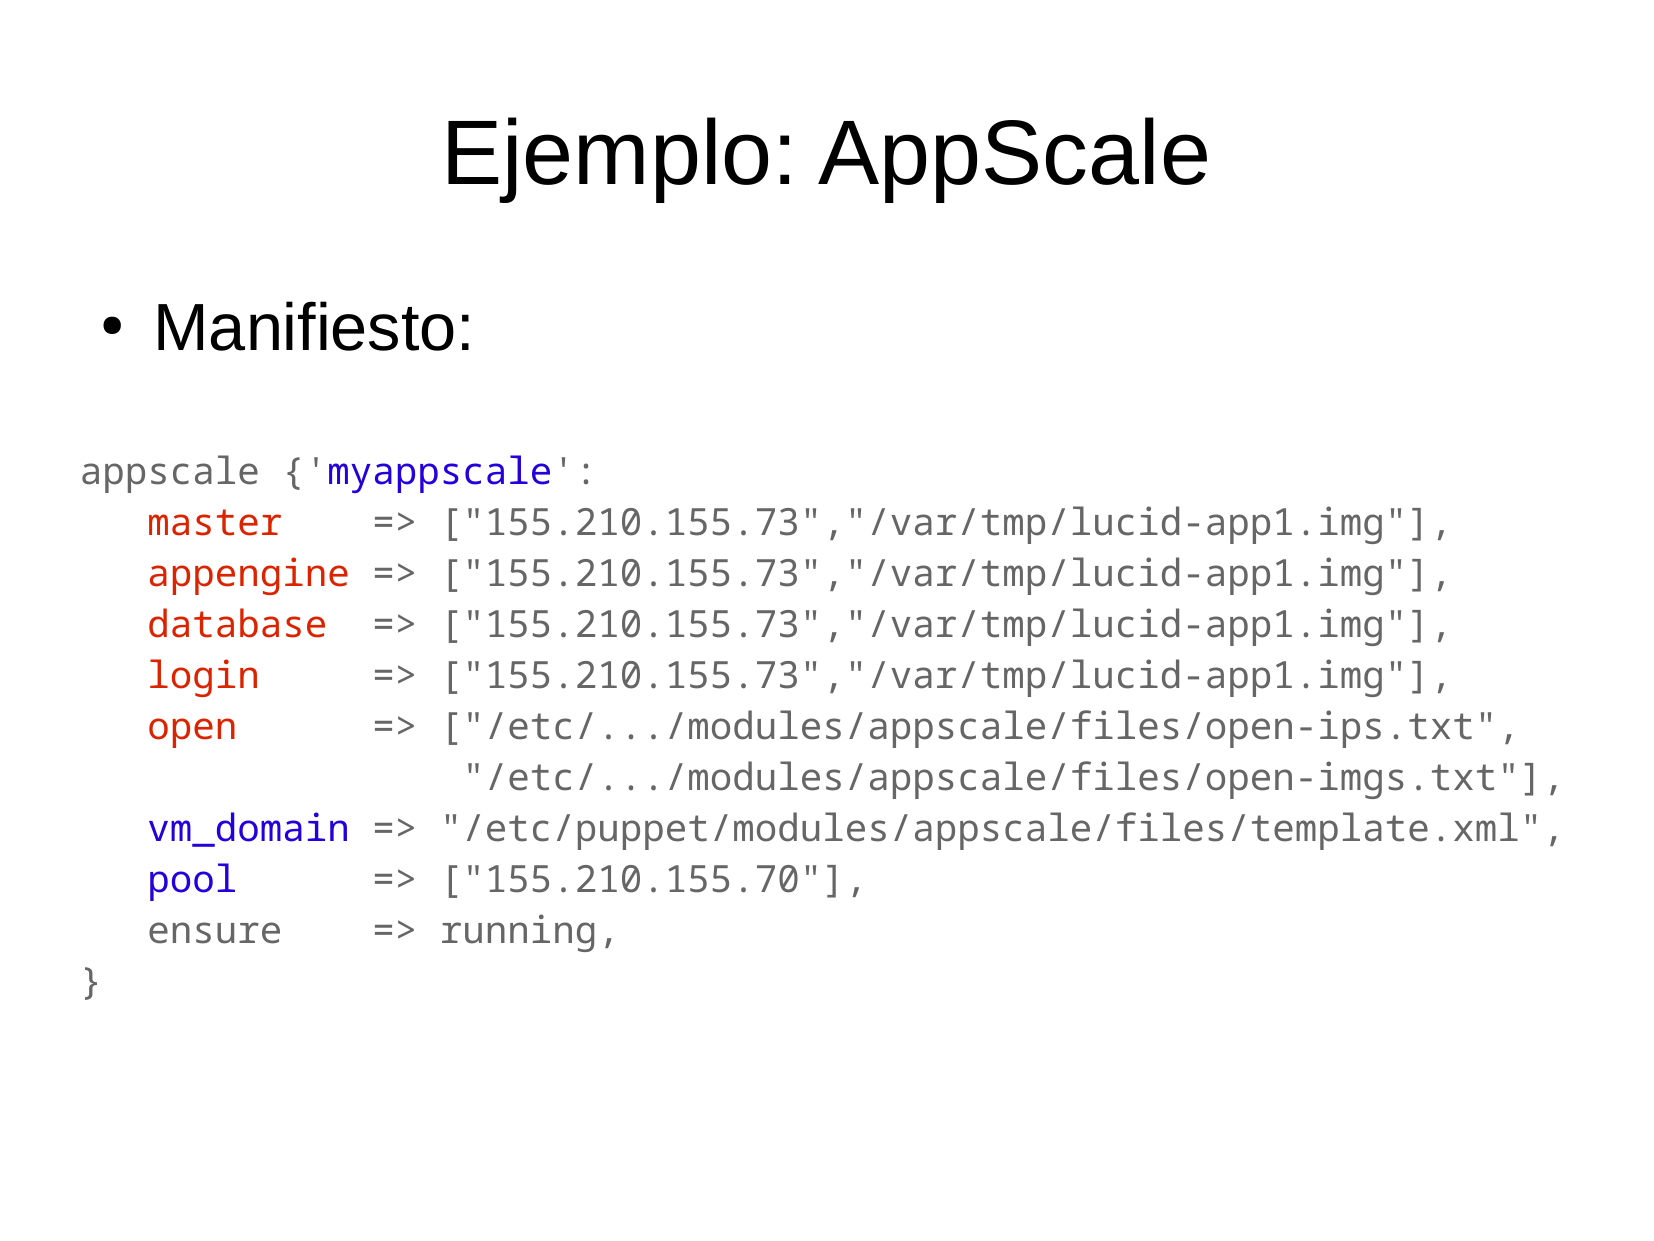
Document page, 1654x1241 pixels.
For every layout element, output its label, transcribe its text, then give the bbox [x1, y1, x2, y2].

title Ejemplo: AppScale [82, 49, 1571, 257]
list Manifiesto: [82, 931, 1538, 1010]
text_box appscale {'myappscale': master => ["155.210.155.73","/var/tmp/lucid-app1.img"], appengine => ["155.210.155.73","/var/tmp/lucid-app1.img"], database => ["155.210.155.73","/var/tmp/lucid-app1.img"], login => ["155.210.155.73","/var/tmp/lucid-app1.img"], open => ["/etc/.../modules/appscale/files/open-ips.txt", "/etc/.../modules/appscale/files/open-imgs.txt"], vm_domain => "/etc/puppet/modules/appscale/files/template.xml", pool => ["155.210.155.70"], ensure => running, } [64, 437, 1589, 931]
list Manifiesto: [82, 290, 1538, 437]
